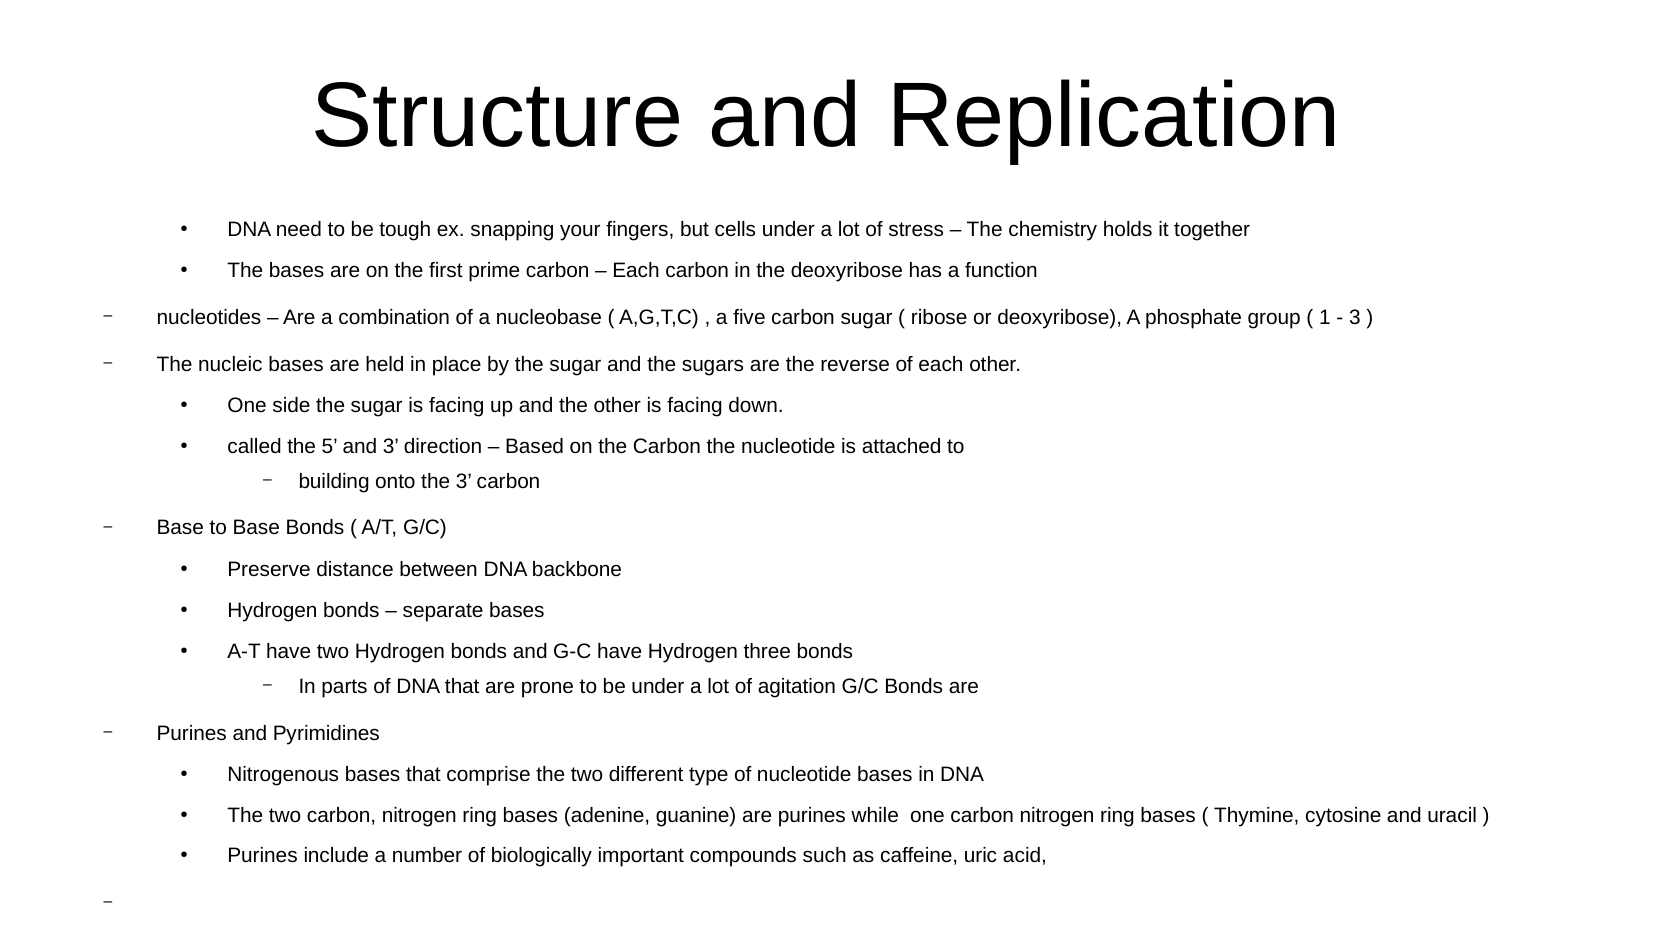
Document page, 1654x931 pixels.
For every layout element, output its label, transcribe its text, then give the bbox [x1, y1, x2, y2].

list DNA need to be tough ex. snapping your fingers, but cells under a lot of stress – The chemistry holds it together The bases are on the first prime carbon – Each carbon in the deoxyribose has a function nucleotides – Are a combination of a nucleobase ( A,G,T,C) , a five carbon sugar ( ribose or deoxyribose), A phosphate group ( 1 - 3 ) The nucleic bases are held in place by the sugar and the sugars are the reverse of each other. One side the sugar is facing up and the other is facing down. called the 5’ and 3’ direction – Based on the Carbon the nucleotide is attached to building onto the 3’ carbon Base to Base Bonds ( A/T, G/C) Preserve distance between DNA backbone Hydrogen bonds – separate bases A-T have two Hydrogen bonds and G-C have Hydrogen three bonds In parts of DNA that are prone to be under a lot of agitation G/C Bonds are Purines and Pyrimidines Nitrogenous bases that comprise the two different type of nucleotide bases in DNA The two carbon, nitrogen ring bases (adenine, guanine) are purines while one carbon nitrogen ring bases ( Thymine, cytosine and uracil ) Purines include a number of biologically important compounds such as caffeine, uric acid, [15, 217, 1571, 916]
title Structure and Replication [82, 37, 1571, 193]
